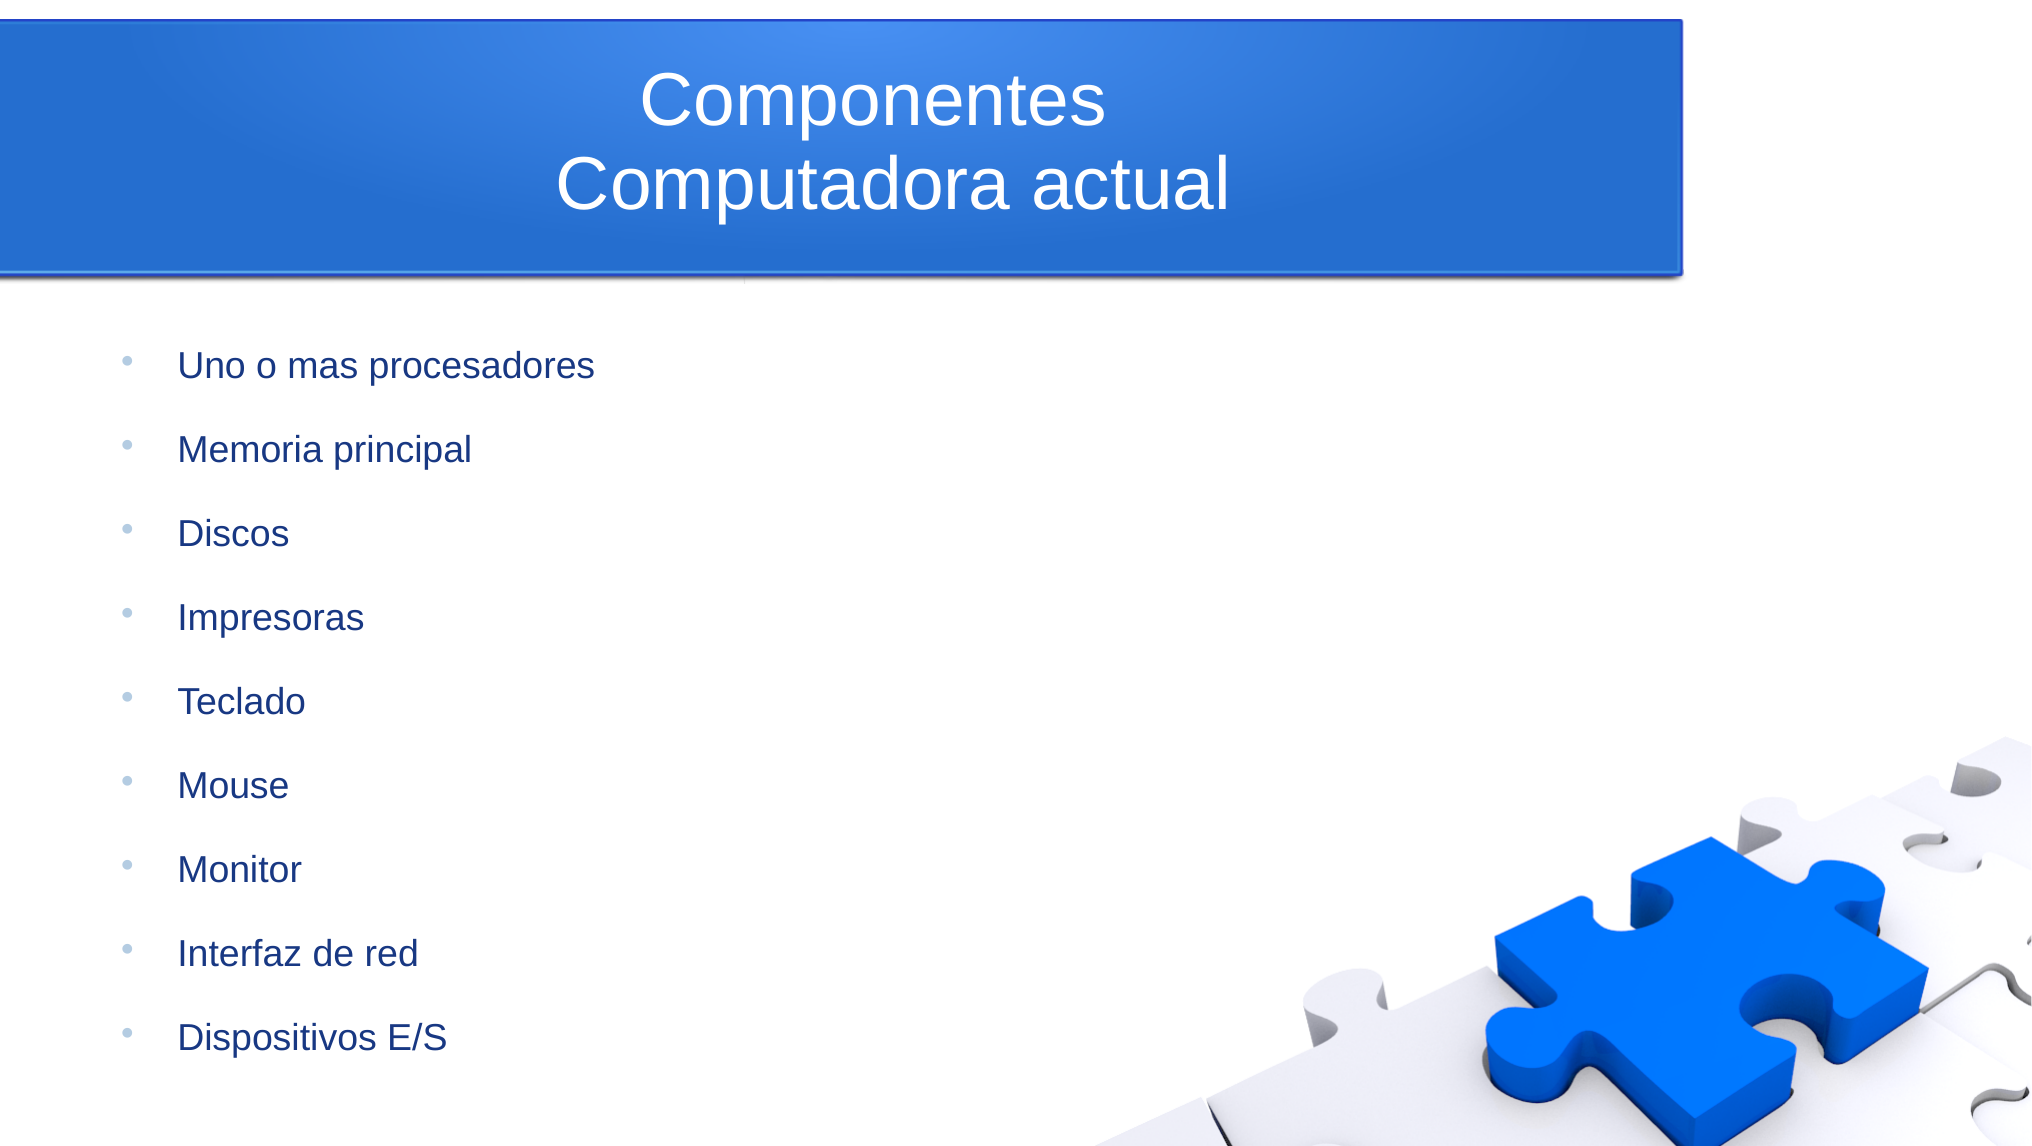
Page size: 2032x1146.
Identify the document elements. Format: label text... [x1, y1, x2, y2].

title Componentes Computadora actual [101, 45, 1666, 237]
picture [0, 19, 1689, 284]
picture [1264, 605, 2032, 1146]
text_box [106, 1069, 1264, 1146]
text_box Uno o mas procesadores Memoria principal Discos Impresoras Teclado Mouse Monitor Interfaz de red Dispositivos E/S [106, 295, 1288, 1069]
